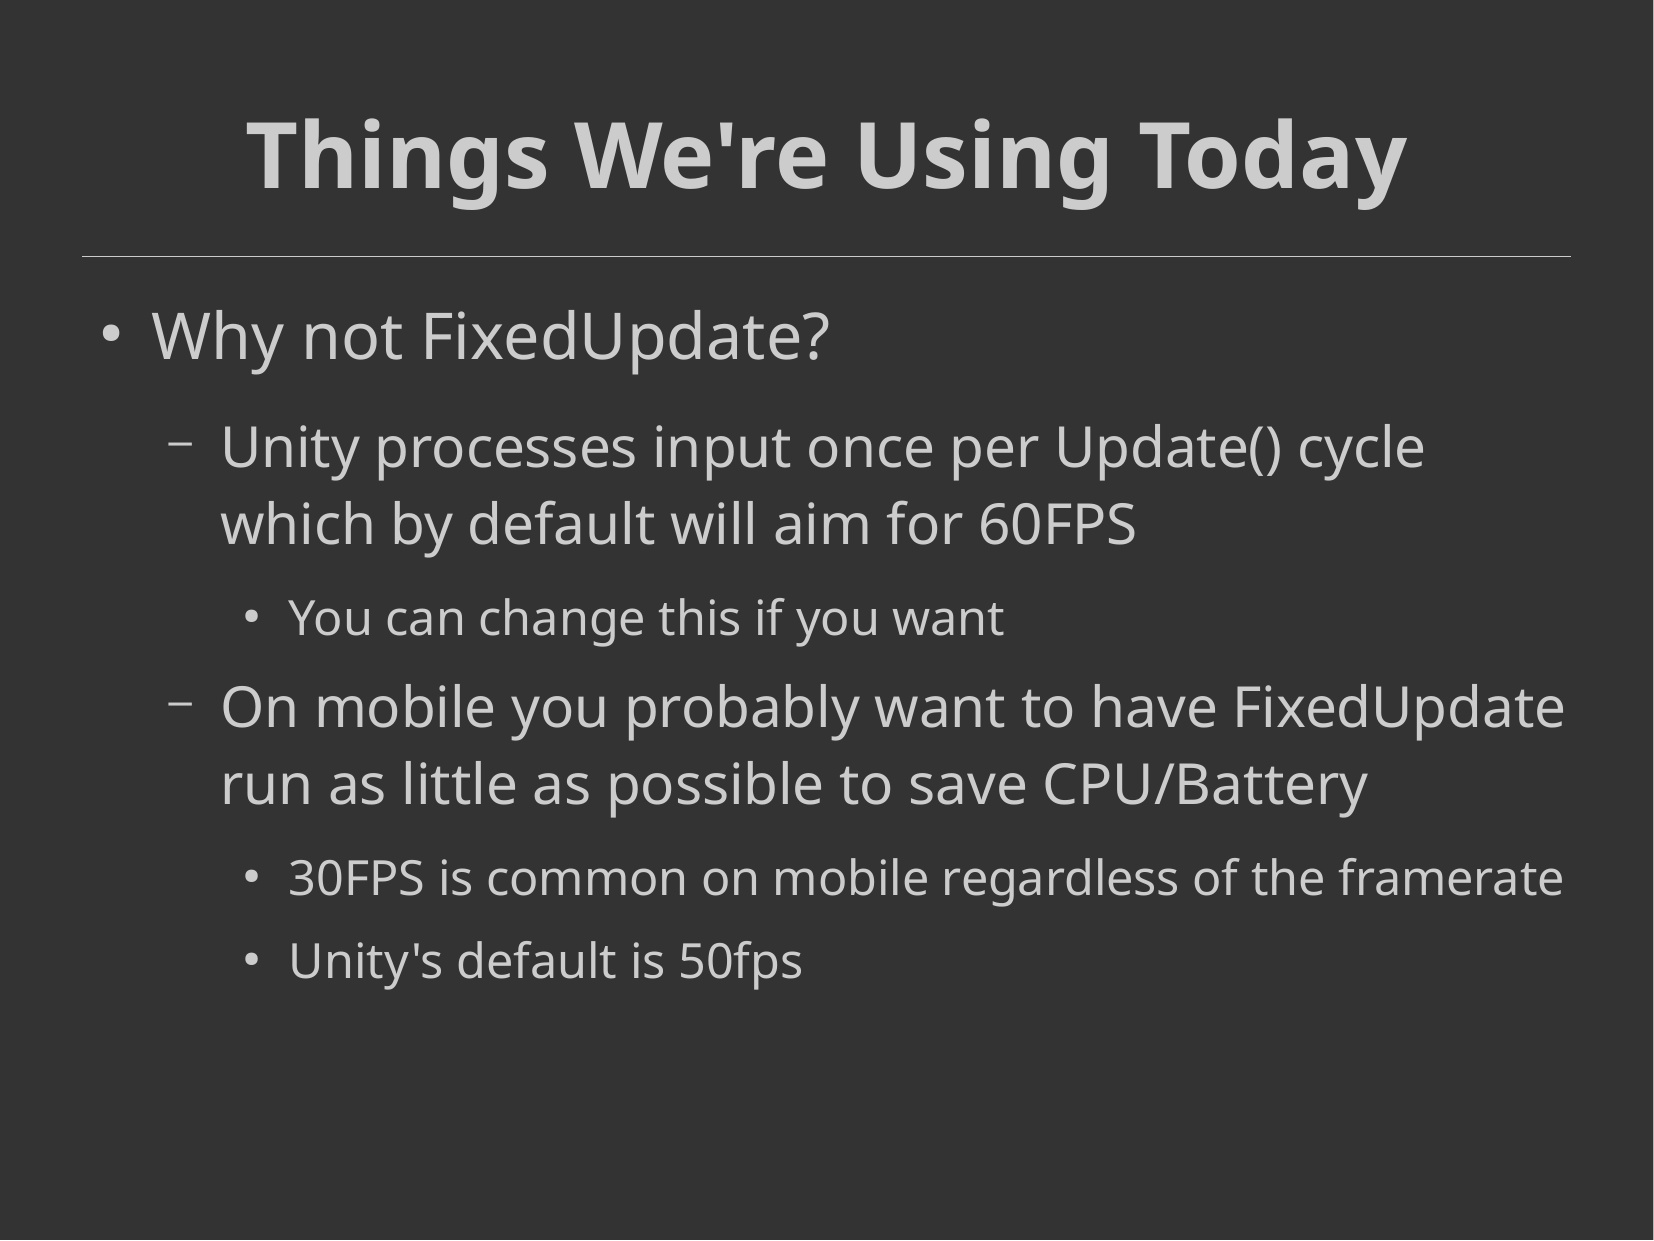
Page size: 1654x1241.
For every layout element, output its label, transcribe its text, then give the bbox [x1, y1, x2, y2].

title Things We're Using Today [82, 49, 1571, 257]
list Why not FixedUpdate? Unity processes input once per Update() cycle which by default will aim for 60FPS You can change this if you want On mobile you probably want to have FixedUpdate run as little as possible to save CPU/Battery 30FPS is common on mobile regardless of the framerate Unity's default is 50fps [82, 290, 1571, 1010]
